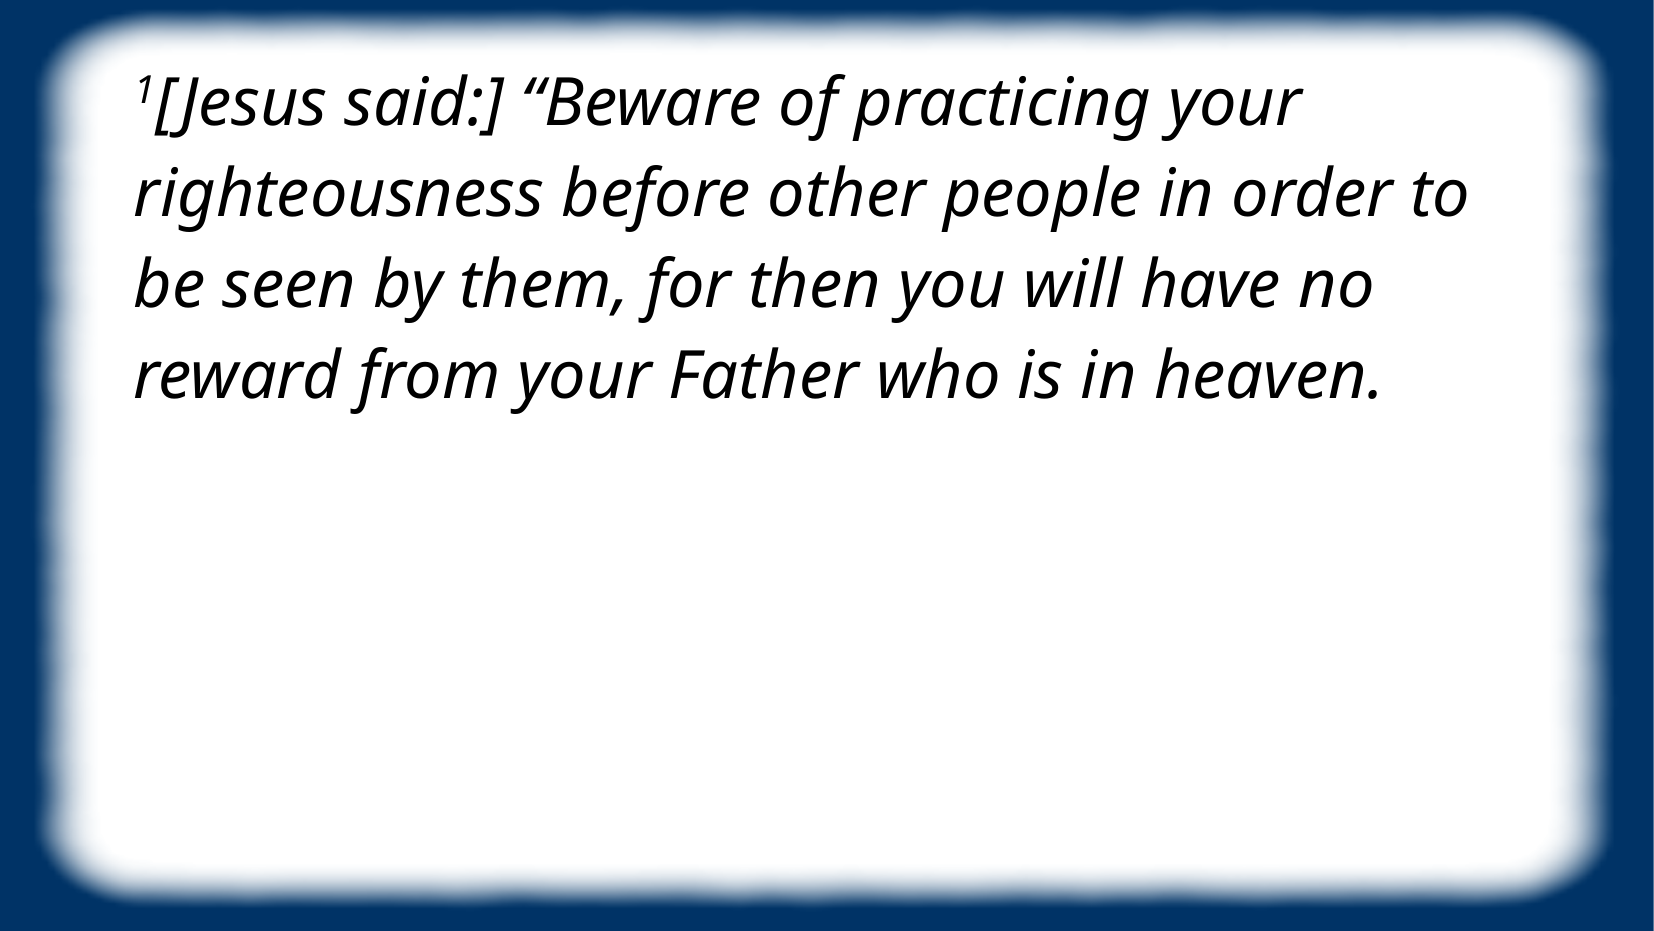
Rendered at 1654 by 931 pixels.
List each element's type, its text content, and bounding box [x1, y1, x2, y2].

text_box 1[Jesus said:] “Beware of practicing your righteousness before other people in order to be seen by them, for then you will have no reward from your Father who is in heaven. [119, 47, 1545, 418]
picture [0, 0, 1654, 931]
